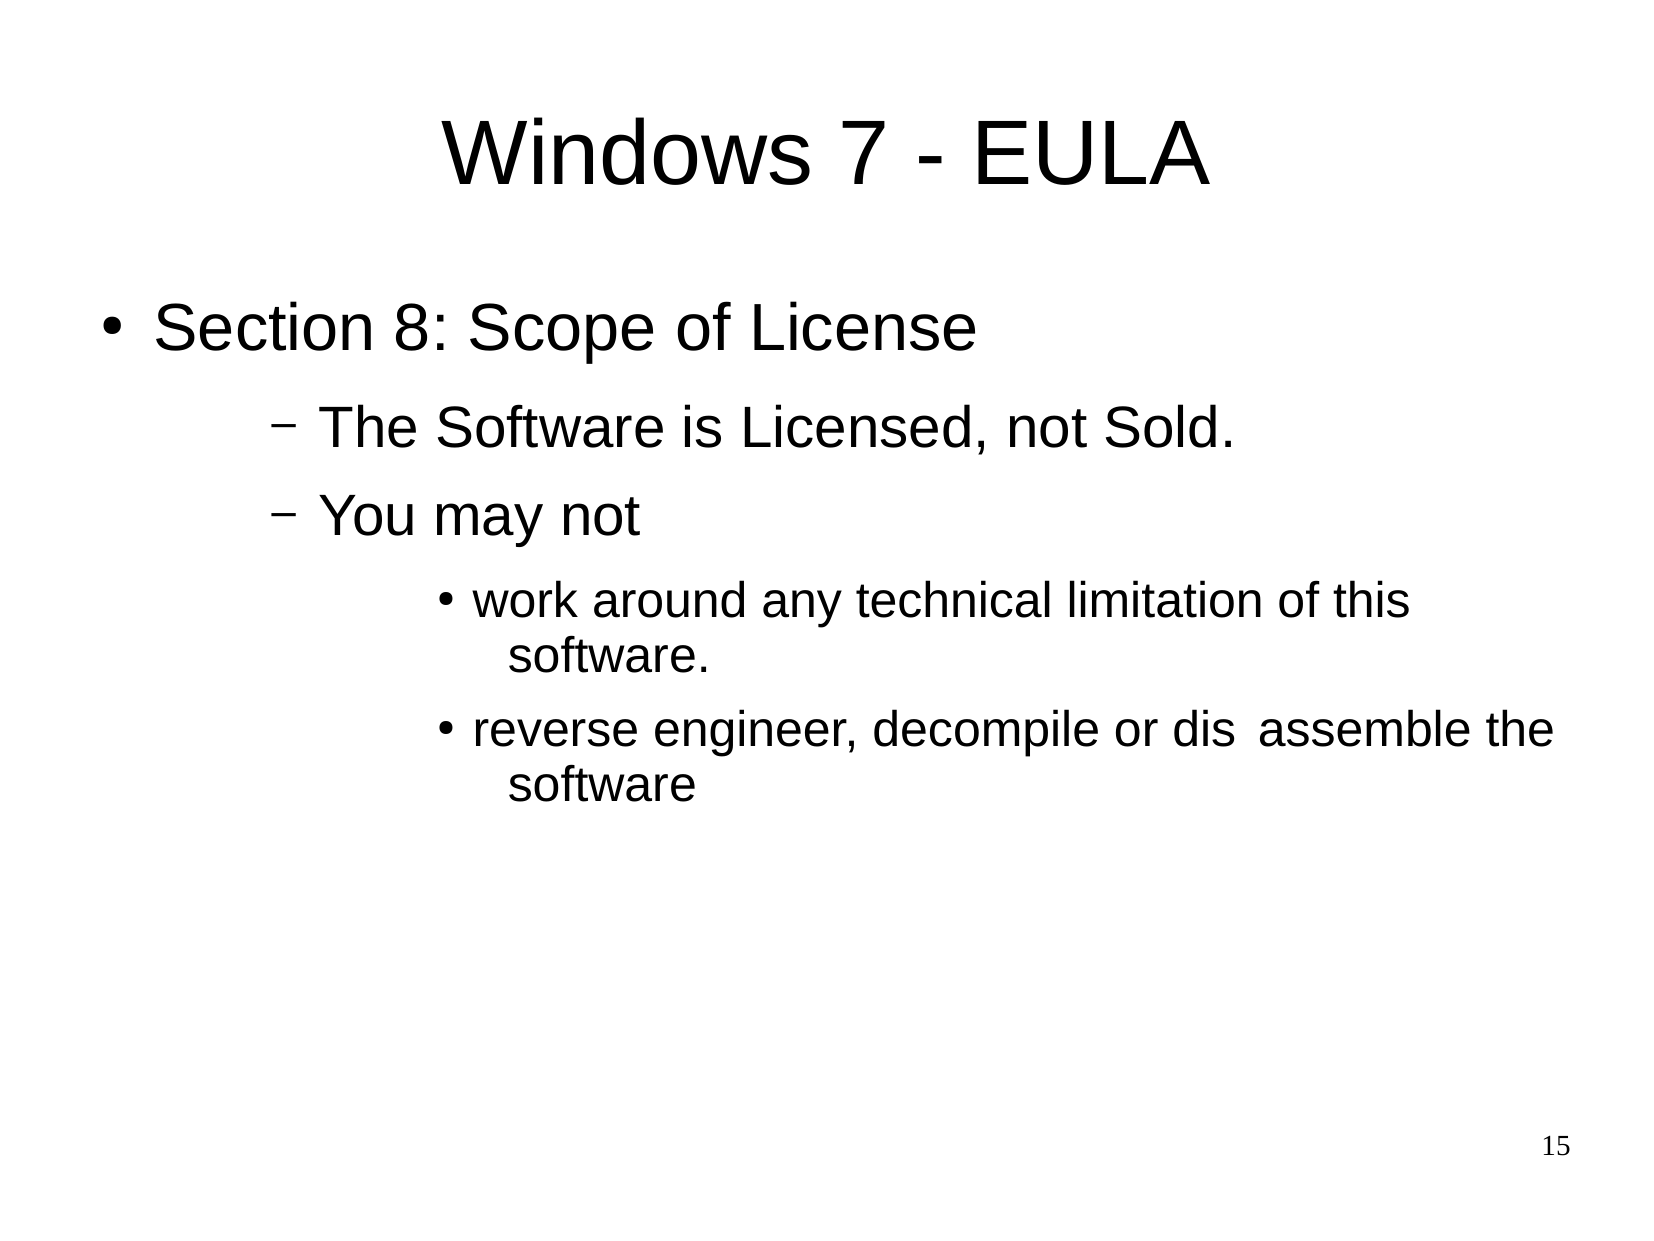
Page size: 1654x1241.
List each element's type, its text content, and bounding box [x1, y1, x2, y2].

list Section 8: Scope of License The Software is Licensed, not Sold. You may not work around any technical limitation of this software. reverse engineer, decompile or dis assemble the software [82, 290, 1613, 1094]
title Windows 7 - EULA [82, 49, 1571, 257]
